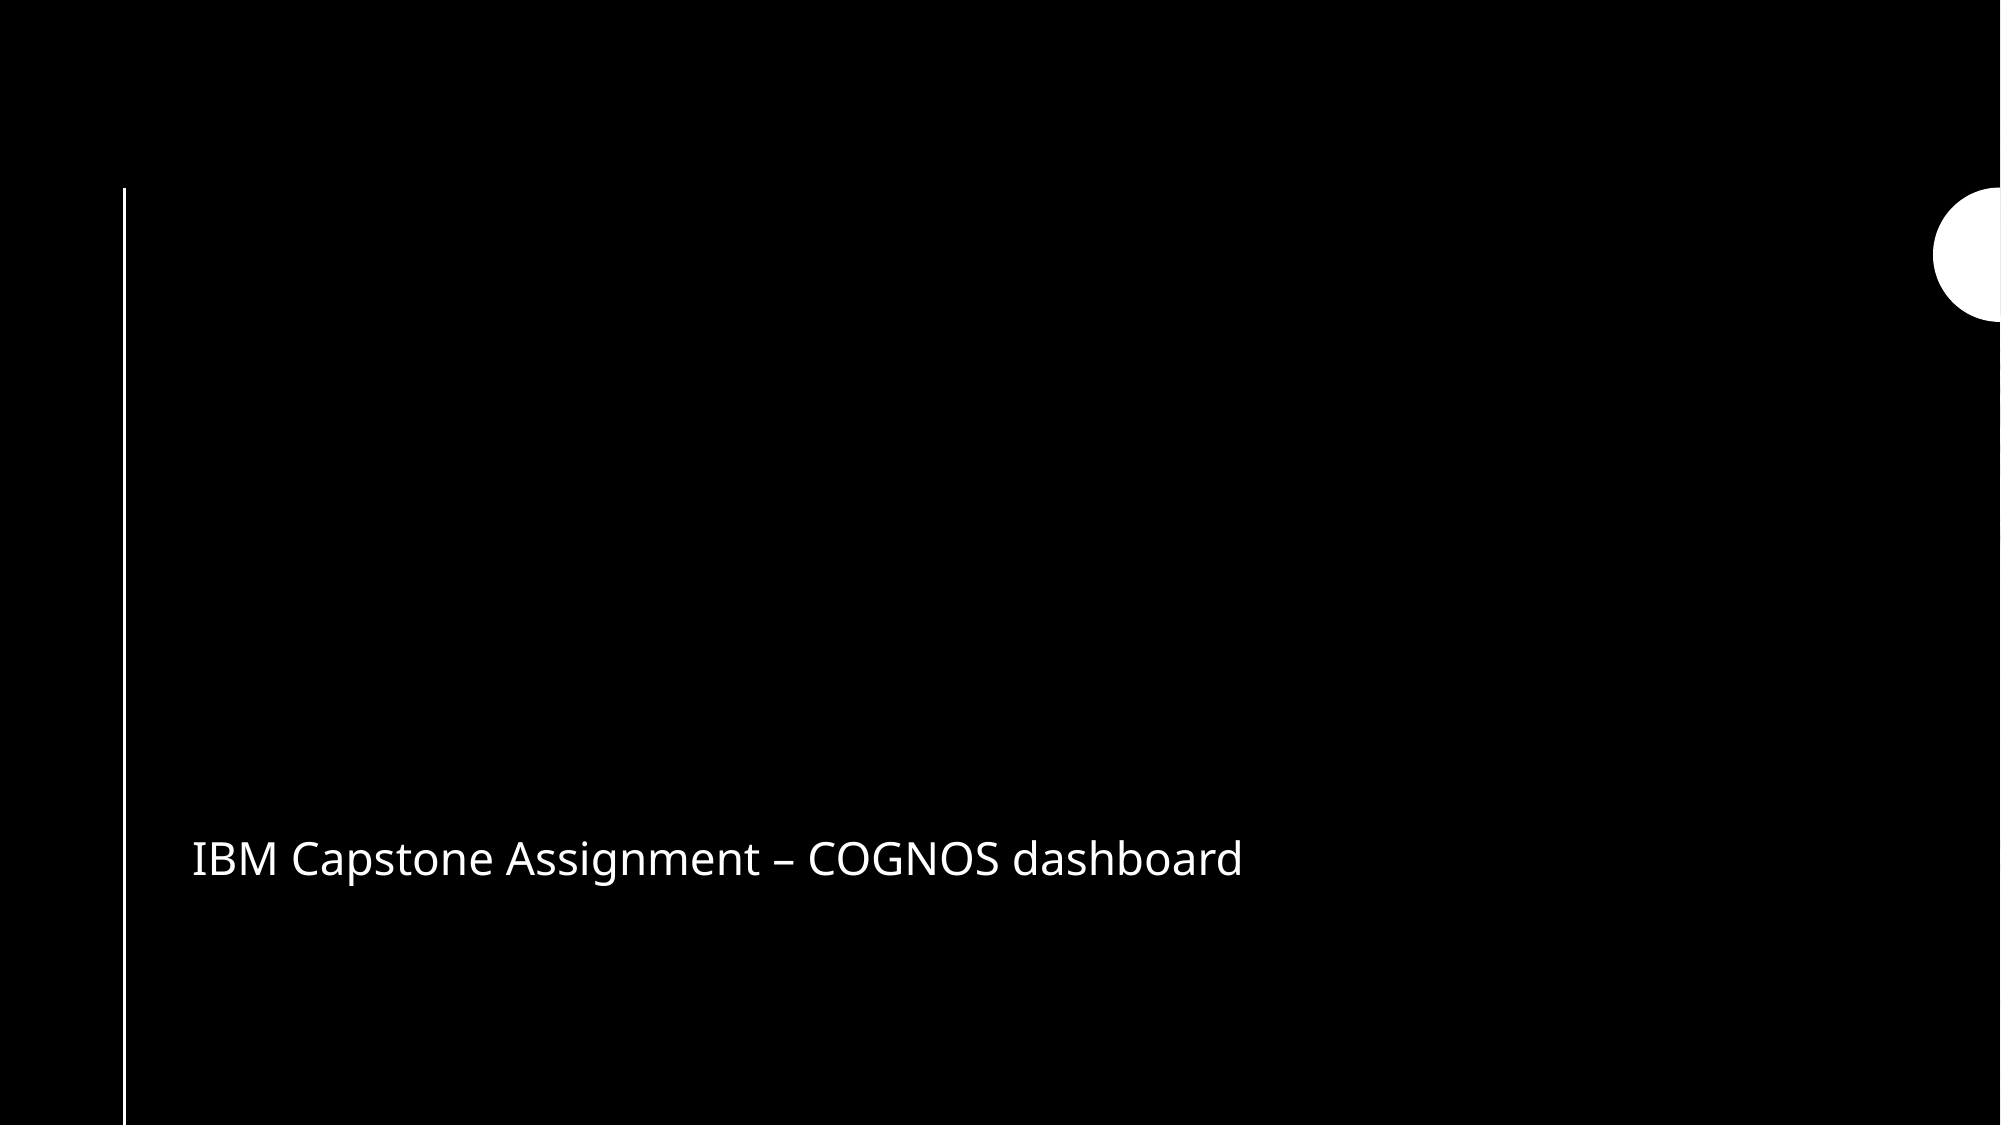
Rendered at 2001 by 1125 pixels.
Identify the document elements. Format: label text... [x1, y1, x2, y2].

subtitle IBM Capstone Assignment – COGNOS dashboard [176, 821, 1662, 938]
text_box [0, 0, 2001, 1125]
